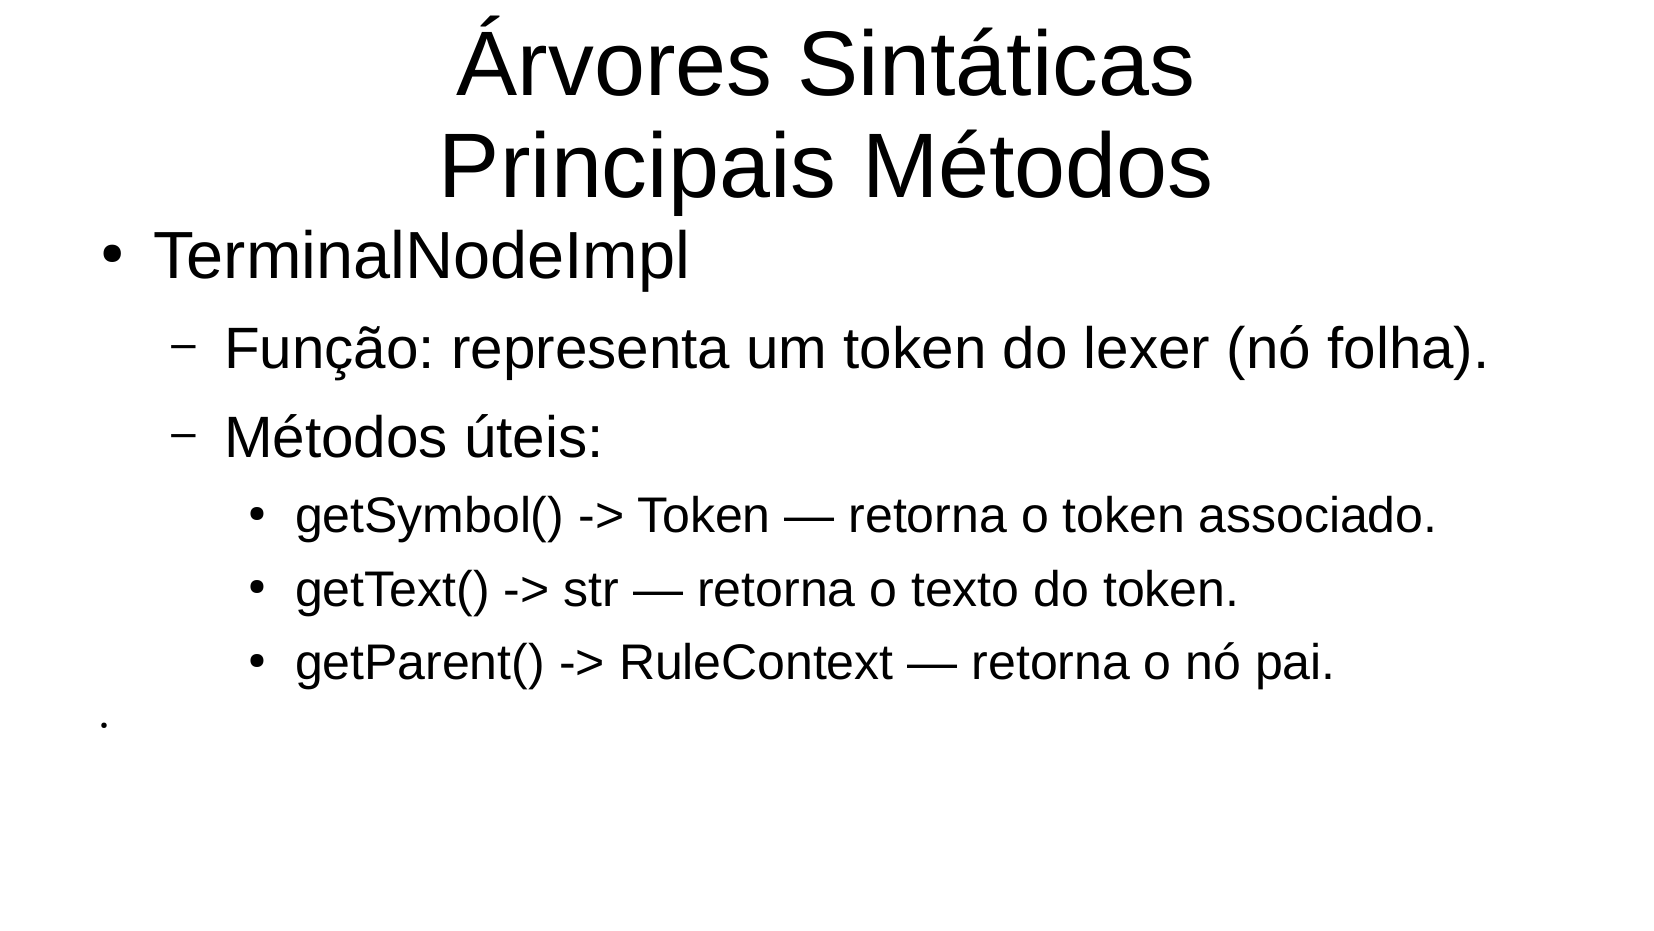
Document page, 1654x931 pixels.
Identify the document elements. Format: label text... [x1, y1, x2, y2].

title Árvores Sintáticas Principais Métodos [82, 12, 1571, 217]
list TerminalNodeImpl Função: representa um token do lexer (nó folha). Métodos úteis: getSymbol() -> Token — retorna o token associado. getText() -> str — retorna o texto do token. getParent() -> RuleContext — retorna o nó pai. [82, 217, 1571, 758]
